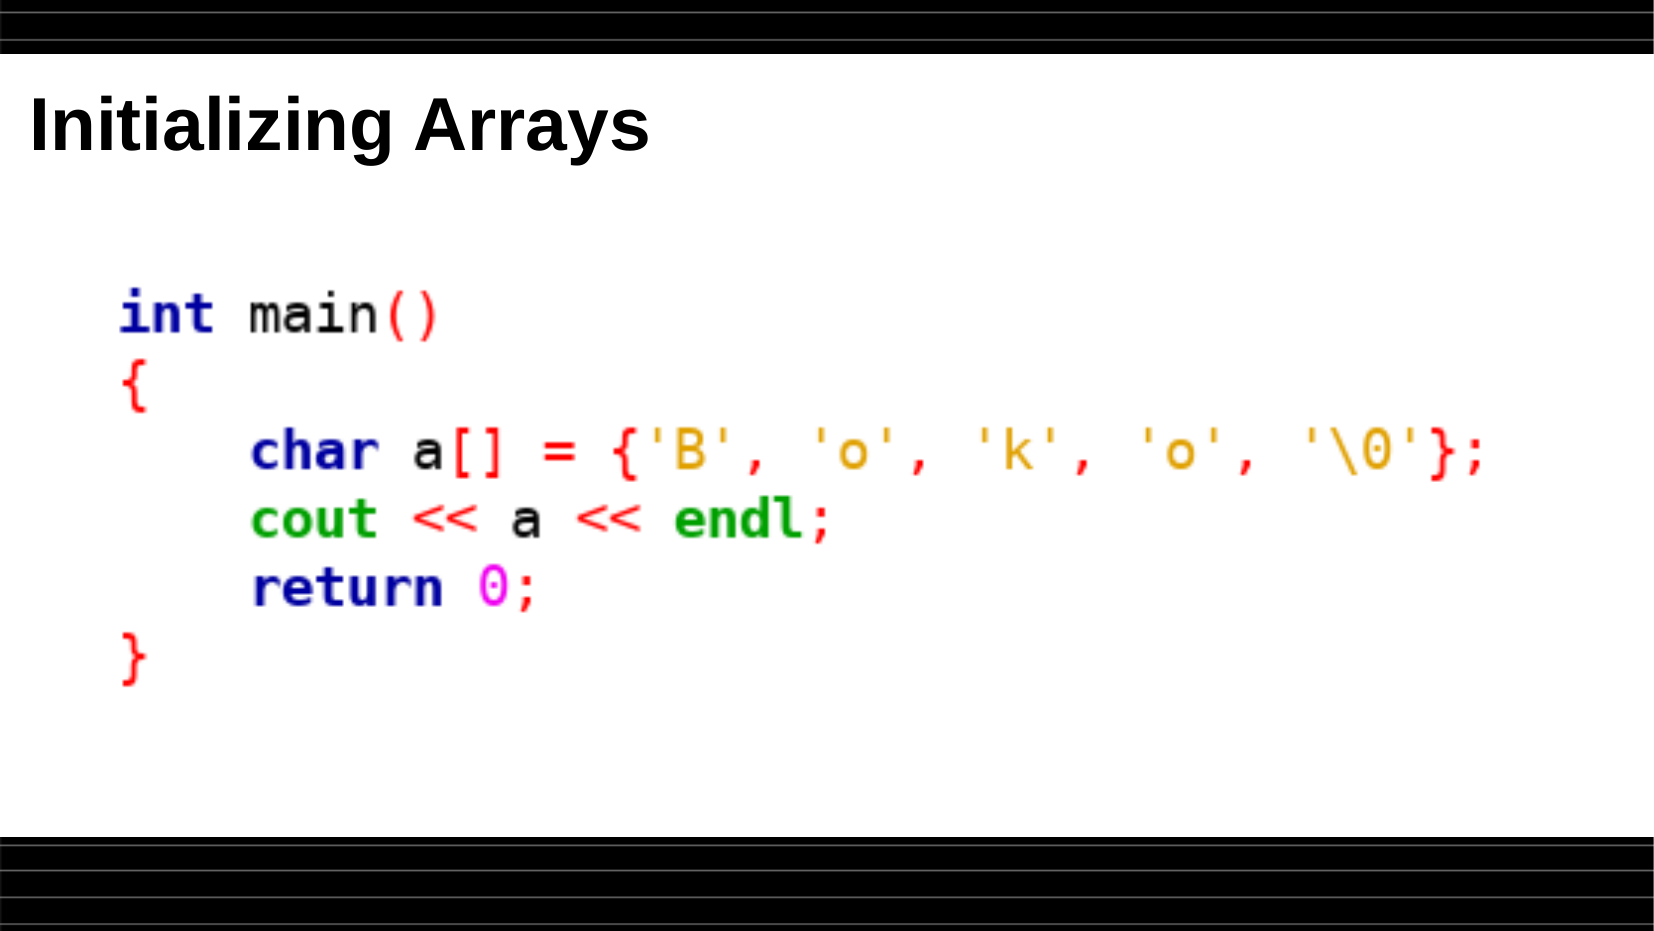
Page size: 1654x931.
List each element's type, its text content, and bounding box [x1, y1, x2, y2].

text_box Initializing Arrays [15, 75, 1546, 174]
picture [0, 837, 1654, 931]
picture [115, 262, 1495, 706]
picture [0, 0, 1654, 54]
